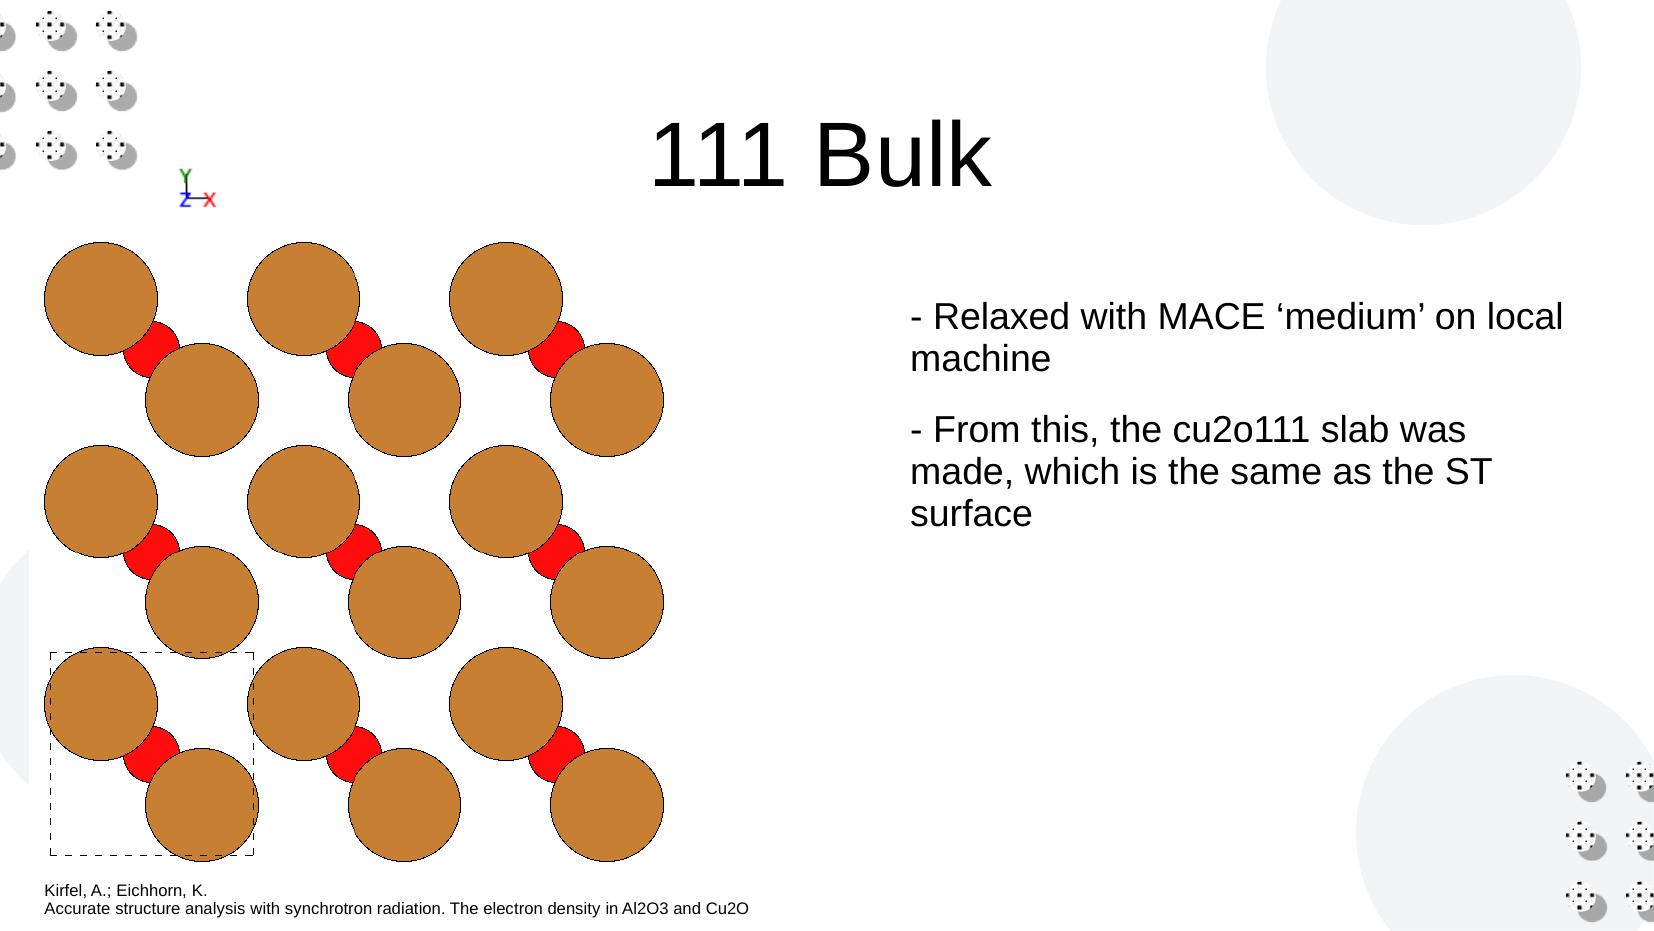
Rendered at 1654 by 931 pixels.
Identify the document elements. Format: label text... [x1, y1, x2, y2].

picture [99, 70, 123, 76]
picture [0, 133, 7, 159]
list - Relaxed with MACE ‘medium’ on local machine - From this, the cu2o111 slab was made, which is the same as the ST surface [839, 295, 1566, 553]
title 111 Bulk [76, 76, 1565, 233]
picture [1625, 761, 1654, 792]
picture [0, 74, 6, 99]
picture [35, 130, 67, 161]
picture [35, 70, 66, 101]
picture [29, 231, 680, 873]
picture [1565, 821, 1596, 852]
text_box Kirfel, A.; Eichhorn, K. Accurate structure analysis with synchrotron radiation. The electron density in Al2O3 and Cu2O [29, 873, 768, 931]
picture [1625, 821, 1654, 852]
picture [1565, 881, 1596, 912]
picture [35, 10, 66, 41]
picture [0, 13, 6, 38]
picture [1625, 881, 1654, 912]
picture [95, 10, 126, 41]
picture [1565, 761, 1596, 792]
picture [159, 147, 237, 223]
